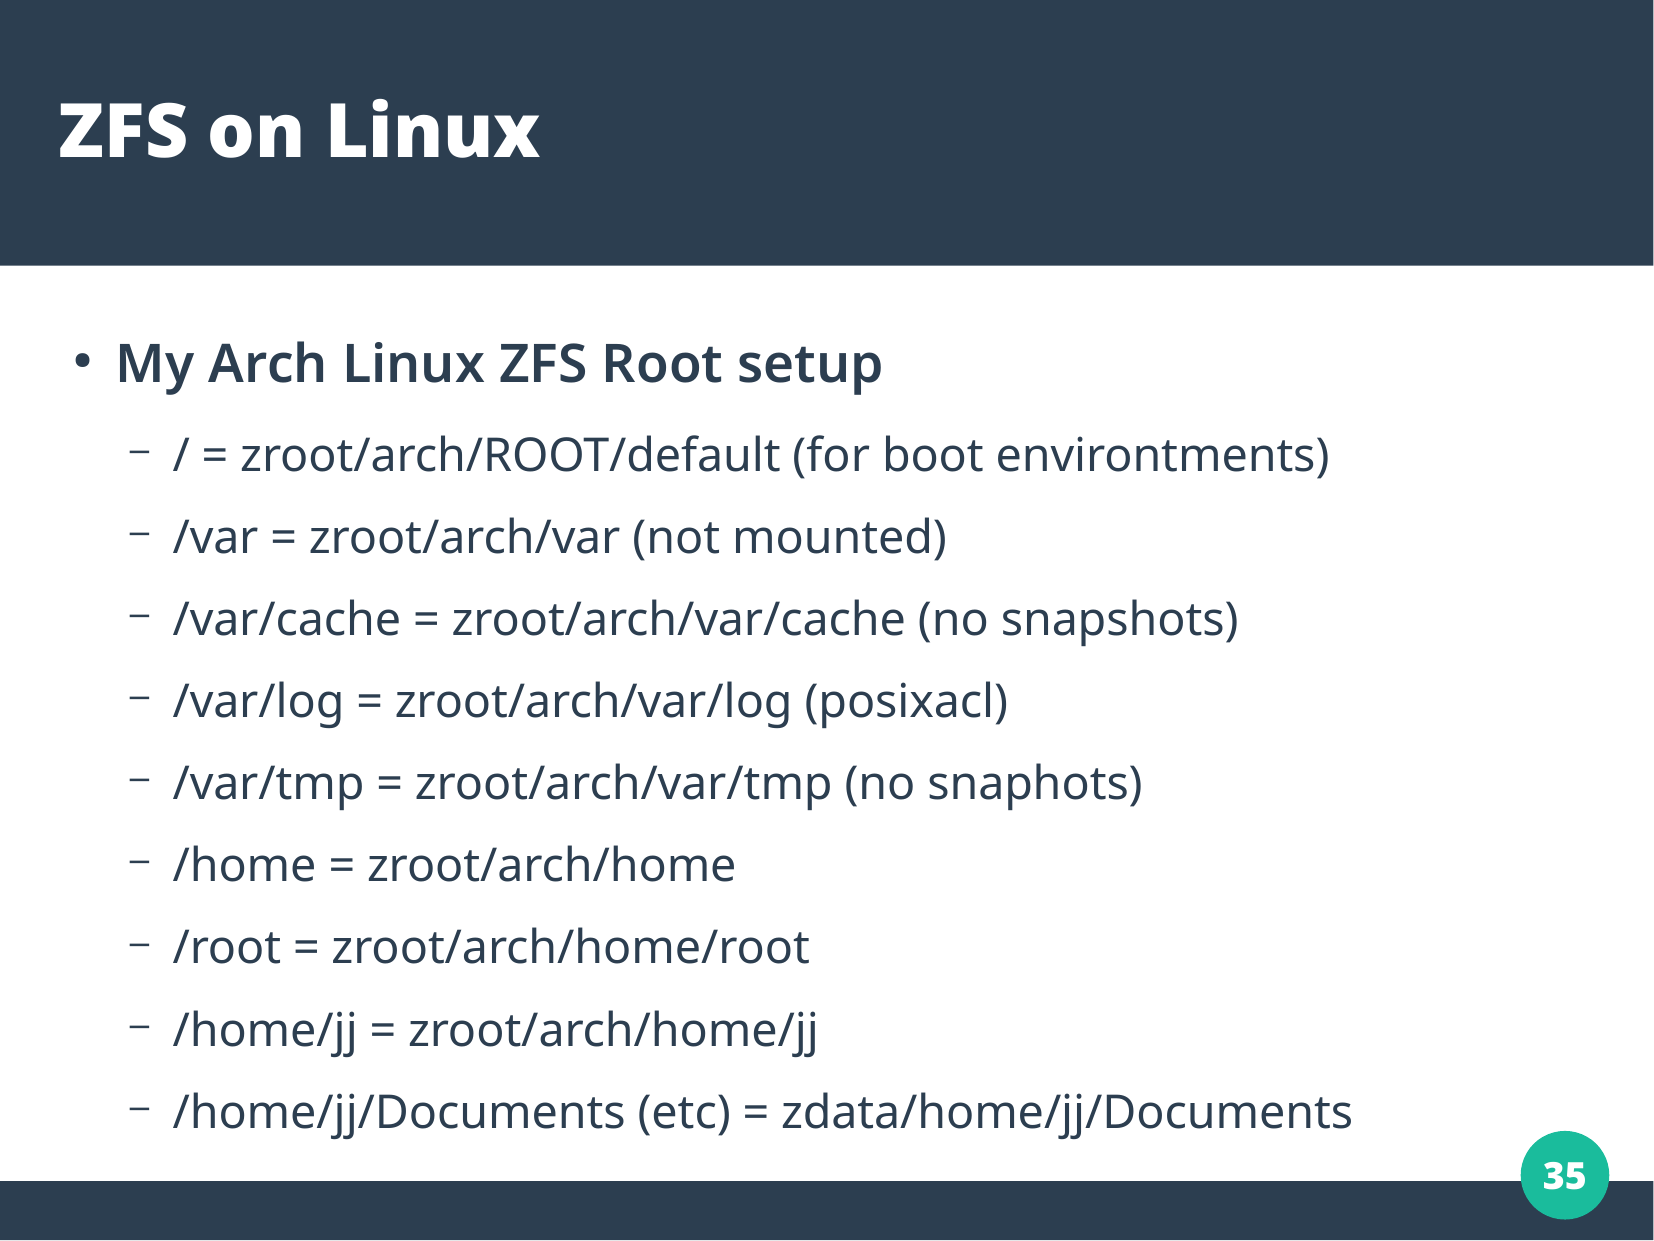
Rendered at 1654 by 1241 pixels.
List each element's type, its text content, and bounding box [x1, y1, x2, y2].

title ZFS on Linux [59, 49, 1595, 207]
list My Arch Linux ZFS Root setup / = zroot/arch/ROOT/default (for boot environtments) /var = zroot/arch/var (not mounted) /var/cache = zroot/arch/var/cache (no snapshots) /var/log = zroot/arch/var/log (posixacl) /var/tmp = zroot/arch/var/tmp (no snaphots) /home = zroot/arch/home /root = zroot/arch/home/root /home/jj = zroot/arch/home/jj /home/jj/Documents (etc) = zdata/home/jj/Documents [59, 324, 1595, 1152]
